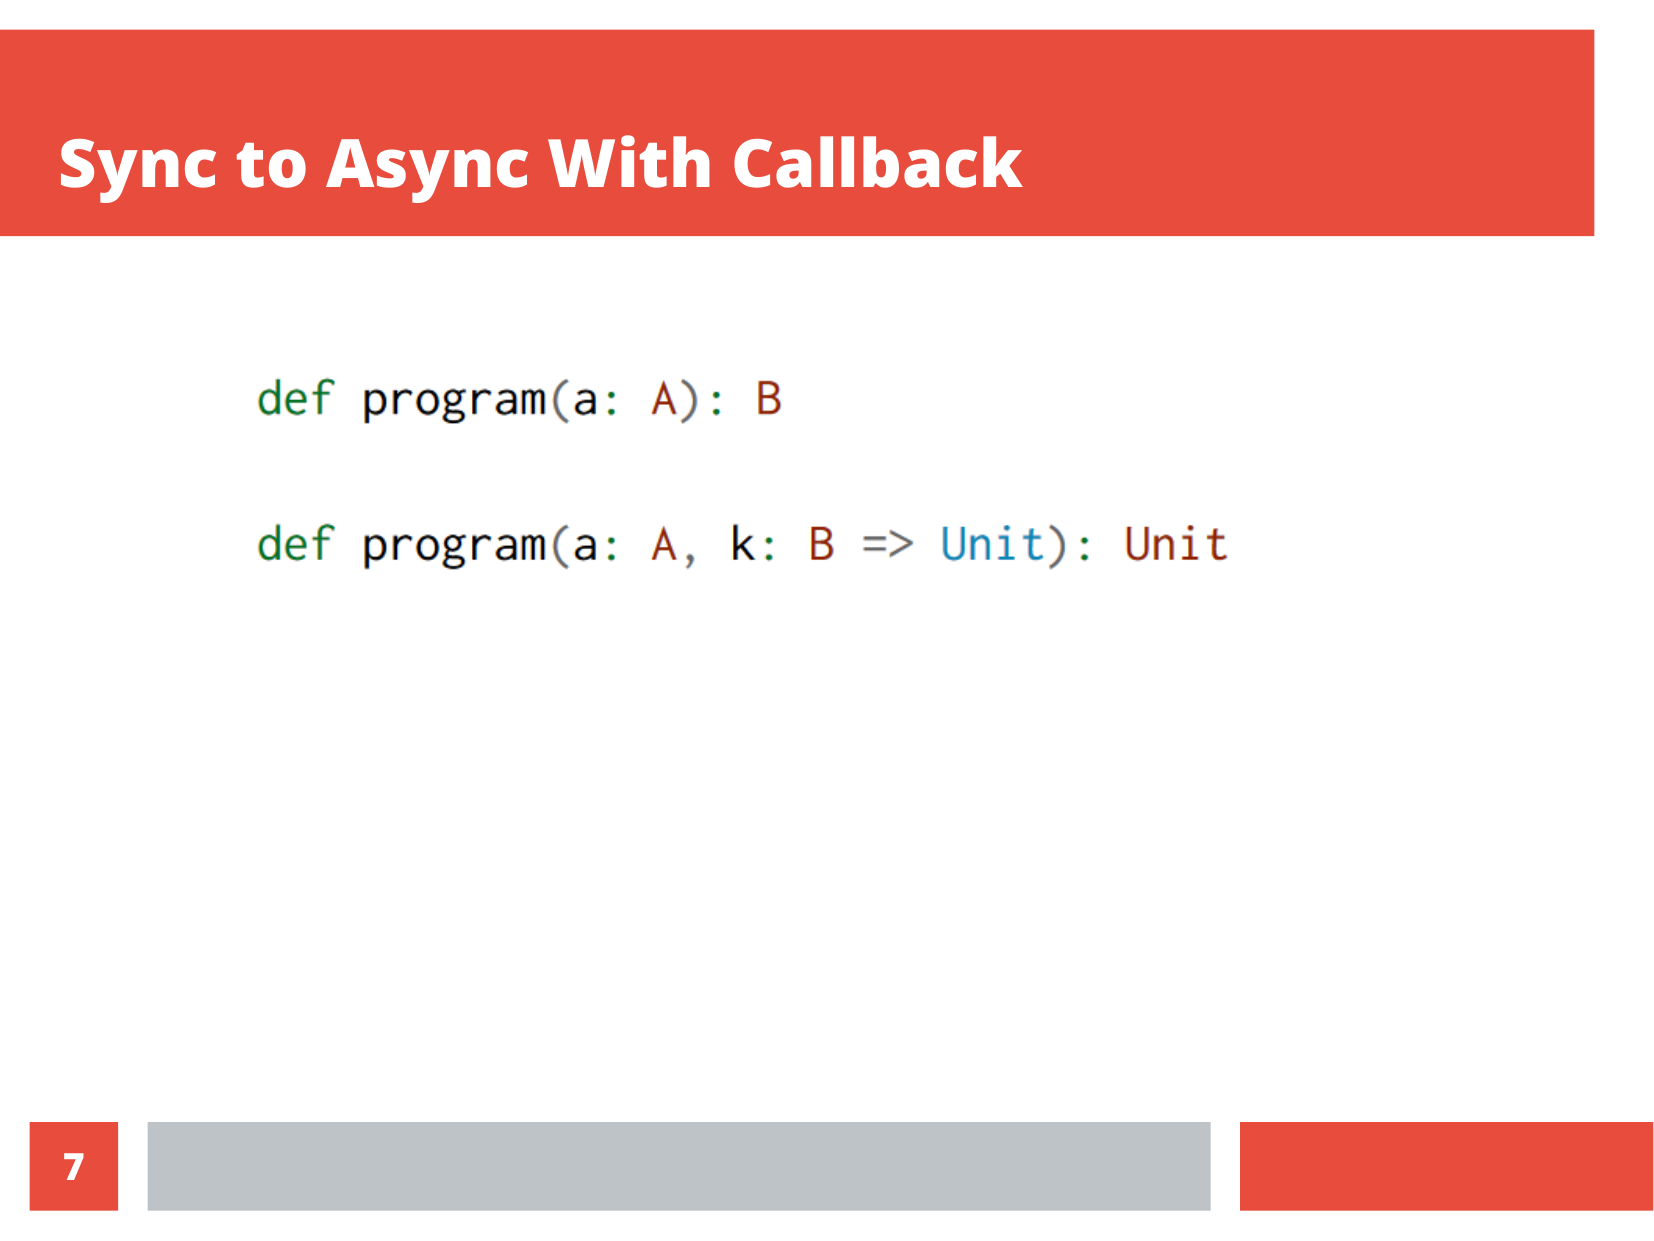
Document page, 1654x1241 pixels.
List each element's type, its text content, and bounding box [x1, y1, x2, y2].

picture [224, 342, 1273, 662]
title Sync to Async With Callback [59, 59, 1595, 207]
